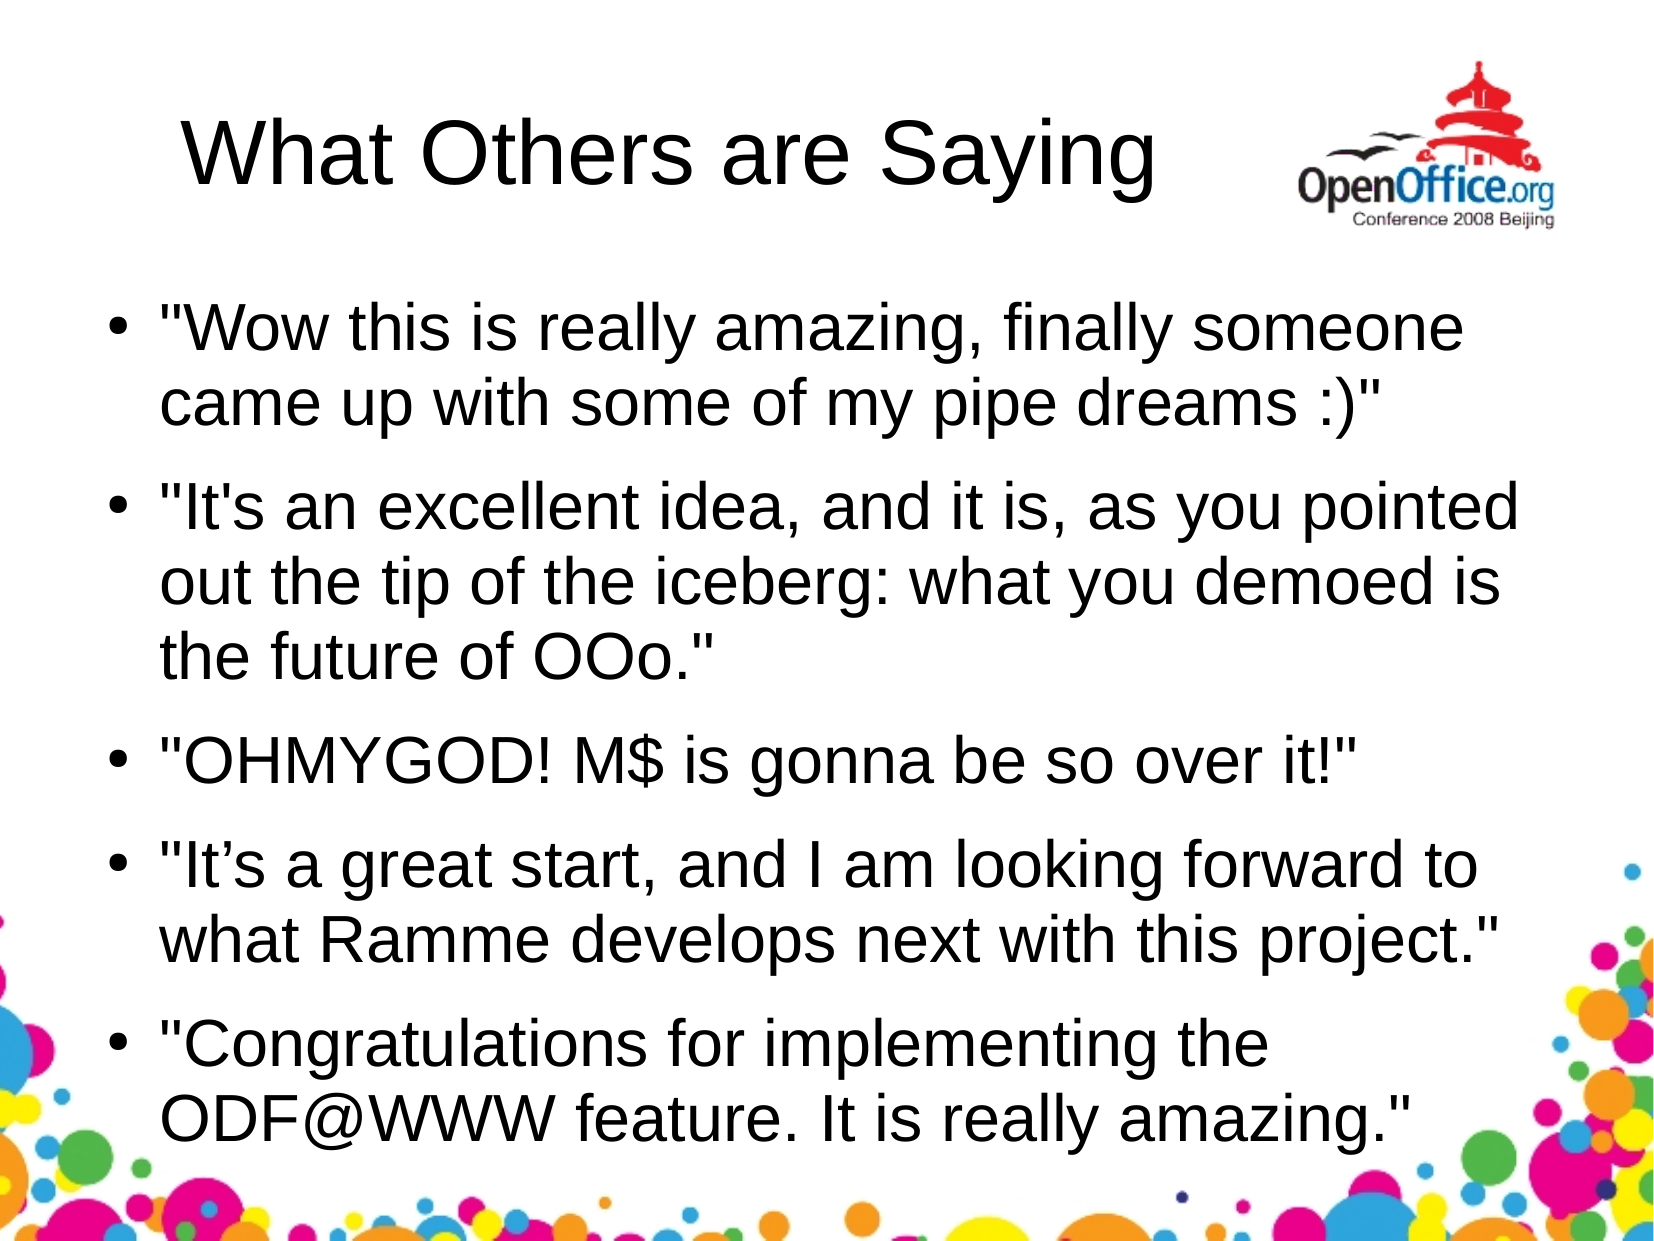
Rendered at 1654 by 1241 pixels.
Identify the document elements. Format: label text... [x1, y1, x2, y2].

picture [0, 810, 1654, 1241]
list "Wow this is really amazing, finally someone came up with some of my pipe dreams :)" "It's an excellent idea, and it is, as you pointed out the tip of the iceberg: what you demoed is the future of OOo." "OHMYGOD! M$ is gonna be so over it!" "It’s a great start, and I am looking forward to what Ramme develops next with this project." "Congratulations for implementing the ODF@WWW feature. It is really amazing." [88, 290, 1577, 1154]
picture [1285, 51, 1569, 250]
title What Others are Saying [82, 49, 1258, 257]
